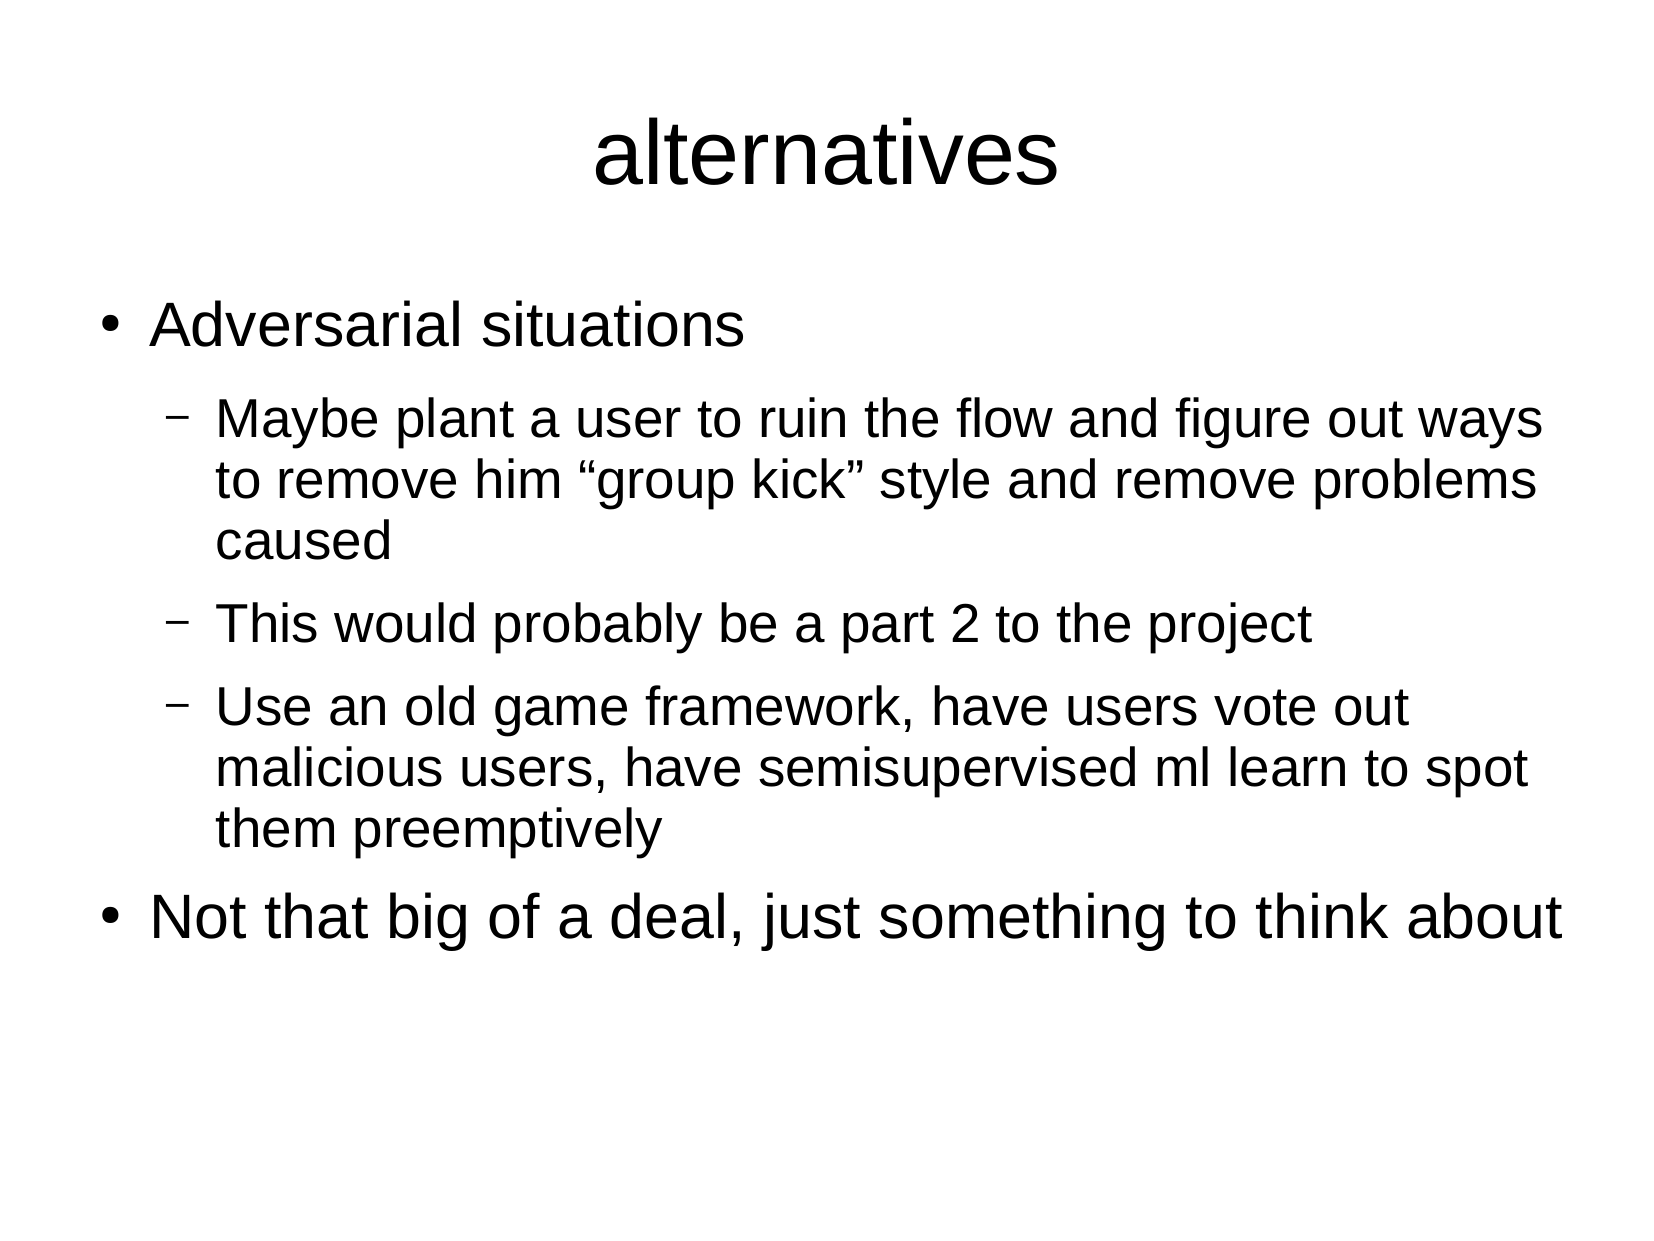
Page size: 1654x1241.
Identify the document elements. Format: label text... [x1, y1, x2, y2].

title alternatives [82, 49, 1571, 257]
list Adversarial situations Maybe plant a user to ruin the flow and figure out ways to remove him “group kick” style and remove problems caused This would probably be a part 2 to the project Use an old game framework, have users vote out malicious users, have semisupervised ml learn to spot them preemptively Not that big of a deal, just something to think about [82, 290, 1571, 1010]
